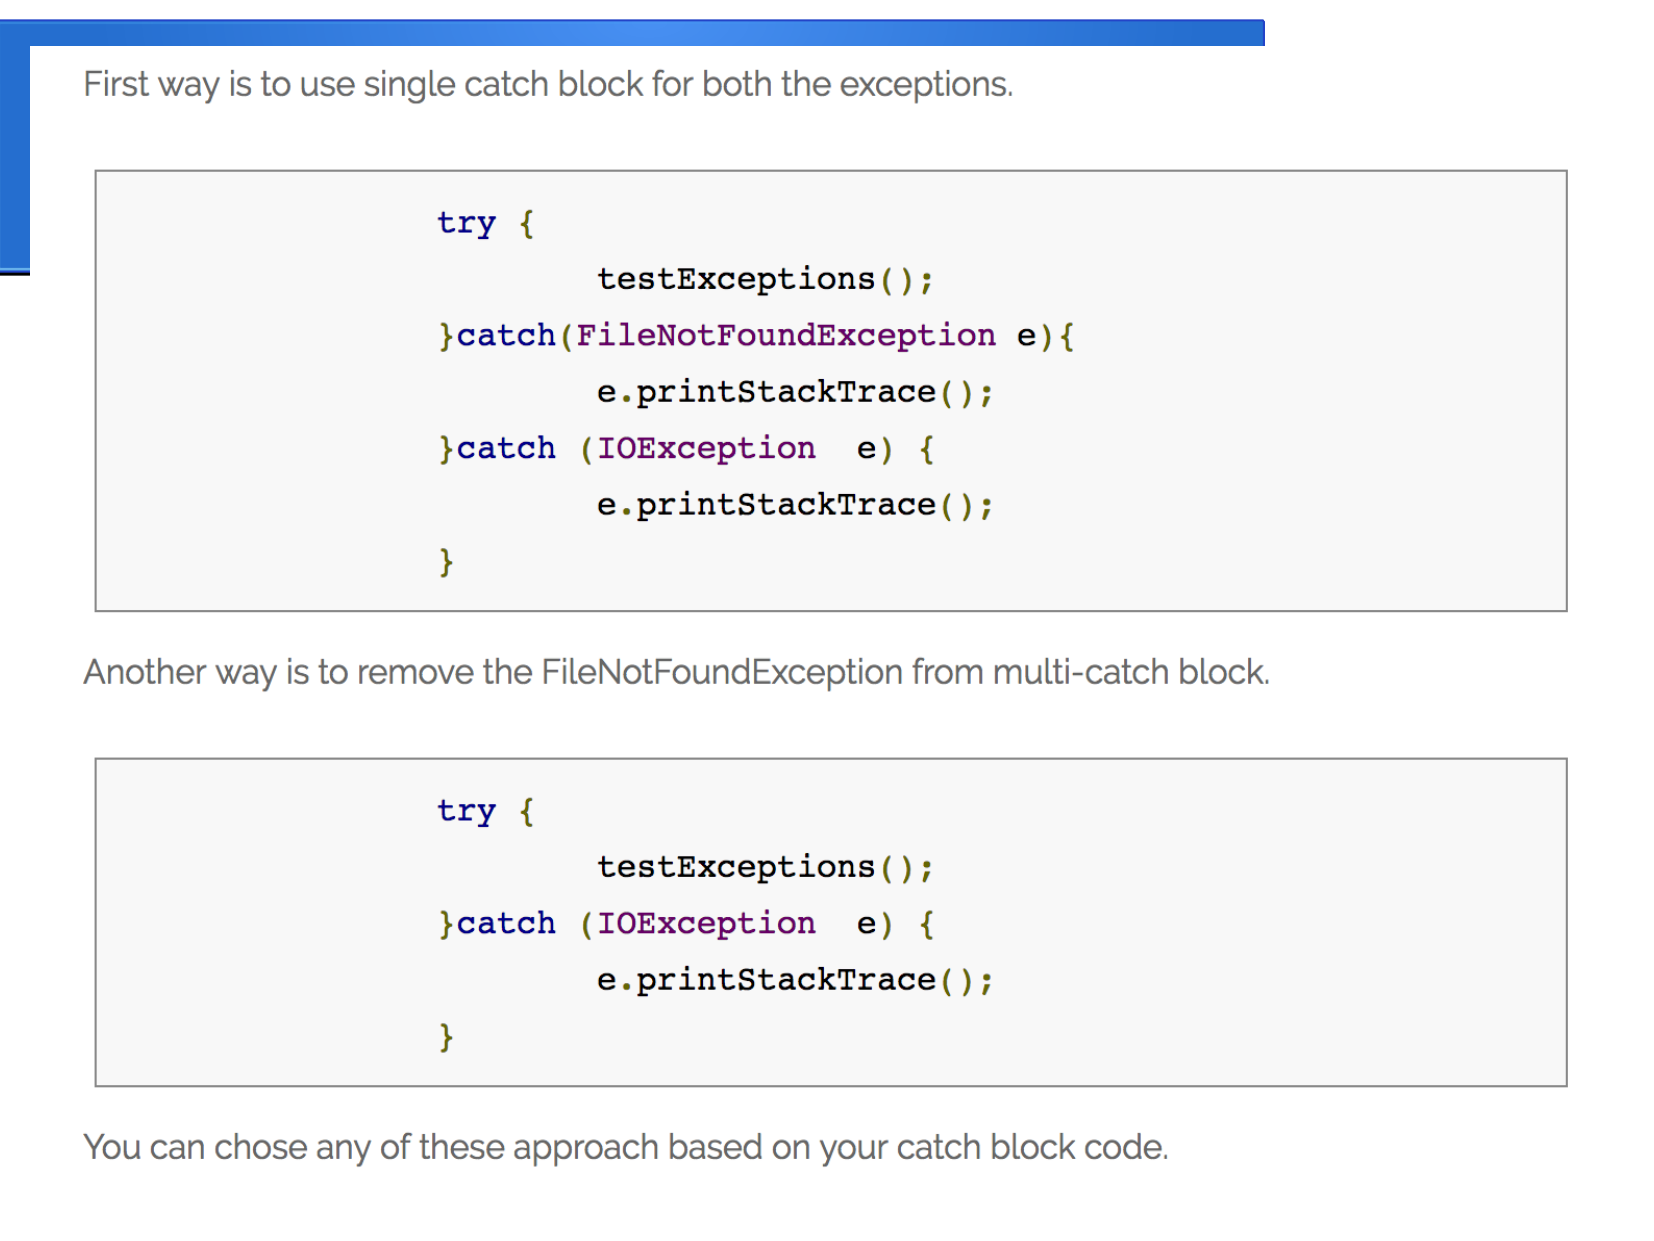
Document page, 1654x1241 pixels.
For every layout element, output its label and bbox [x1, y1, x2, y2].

picture [30, 46, 1645, 1186]
